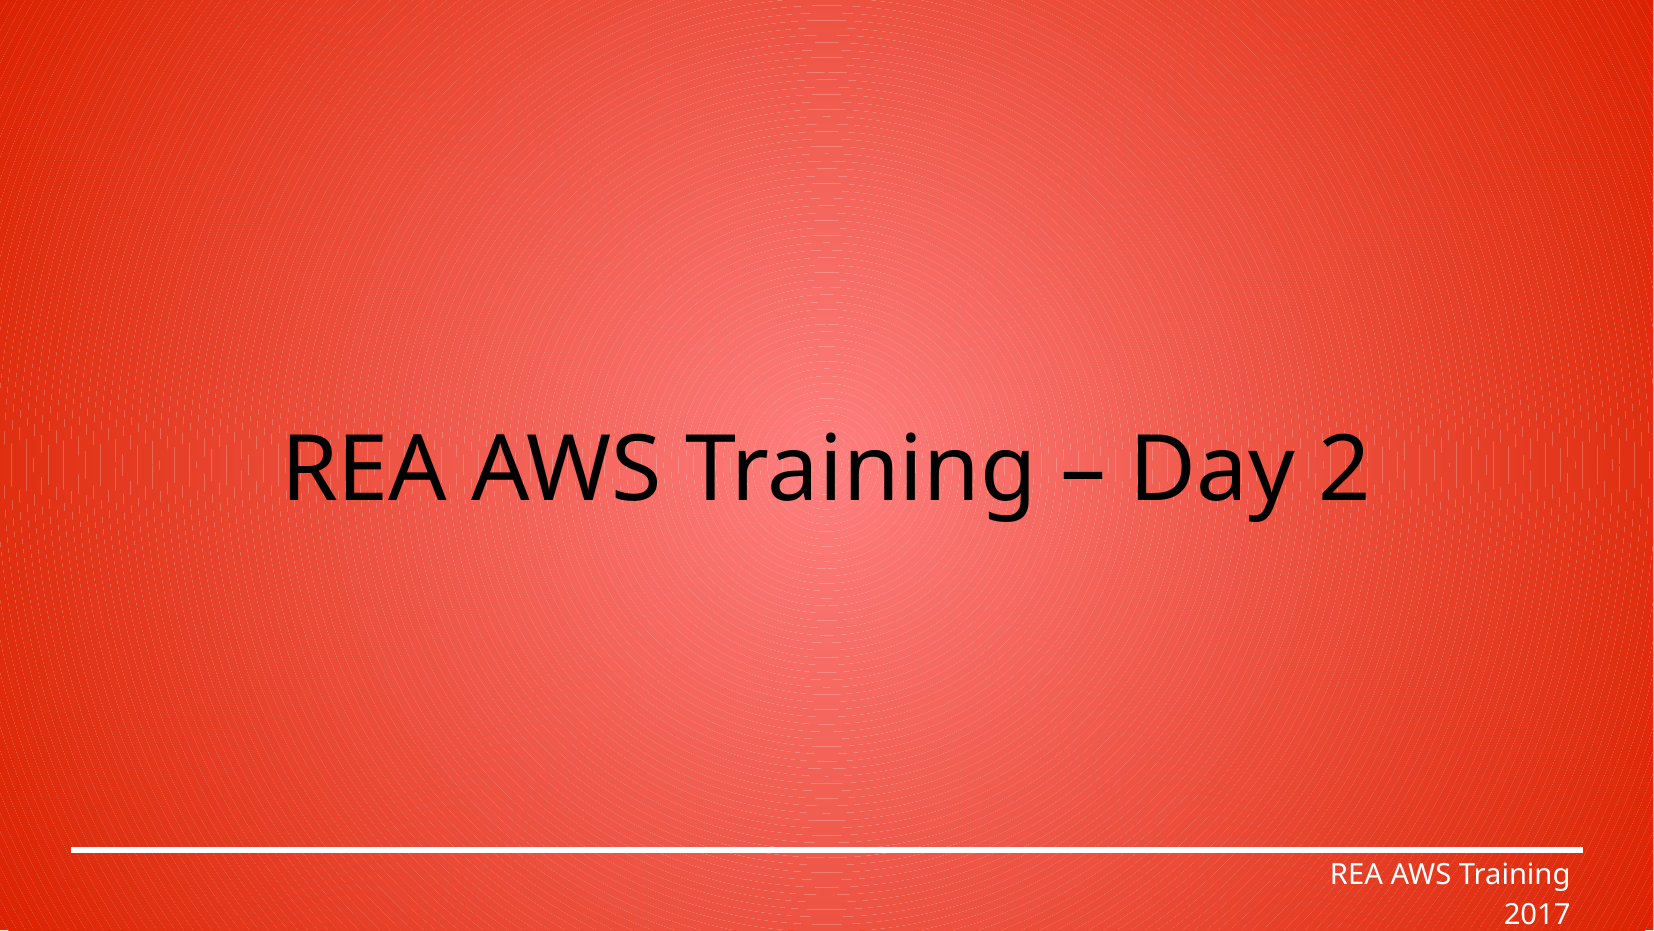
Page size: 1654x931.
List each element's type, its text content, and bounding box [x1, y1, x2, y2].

title REA AWS Training – Day 2 [82, 387, 1571, 543]
